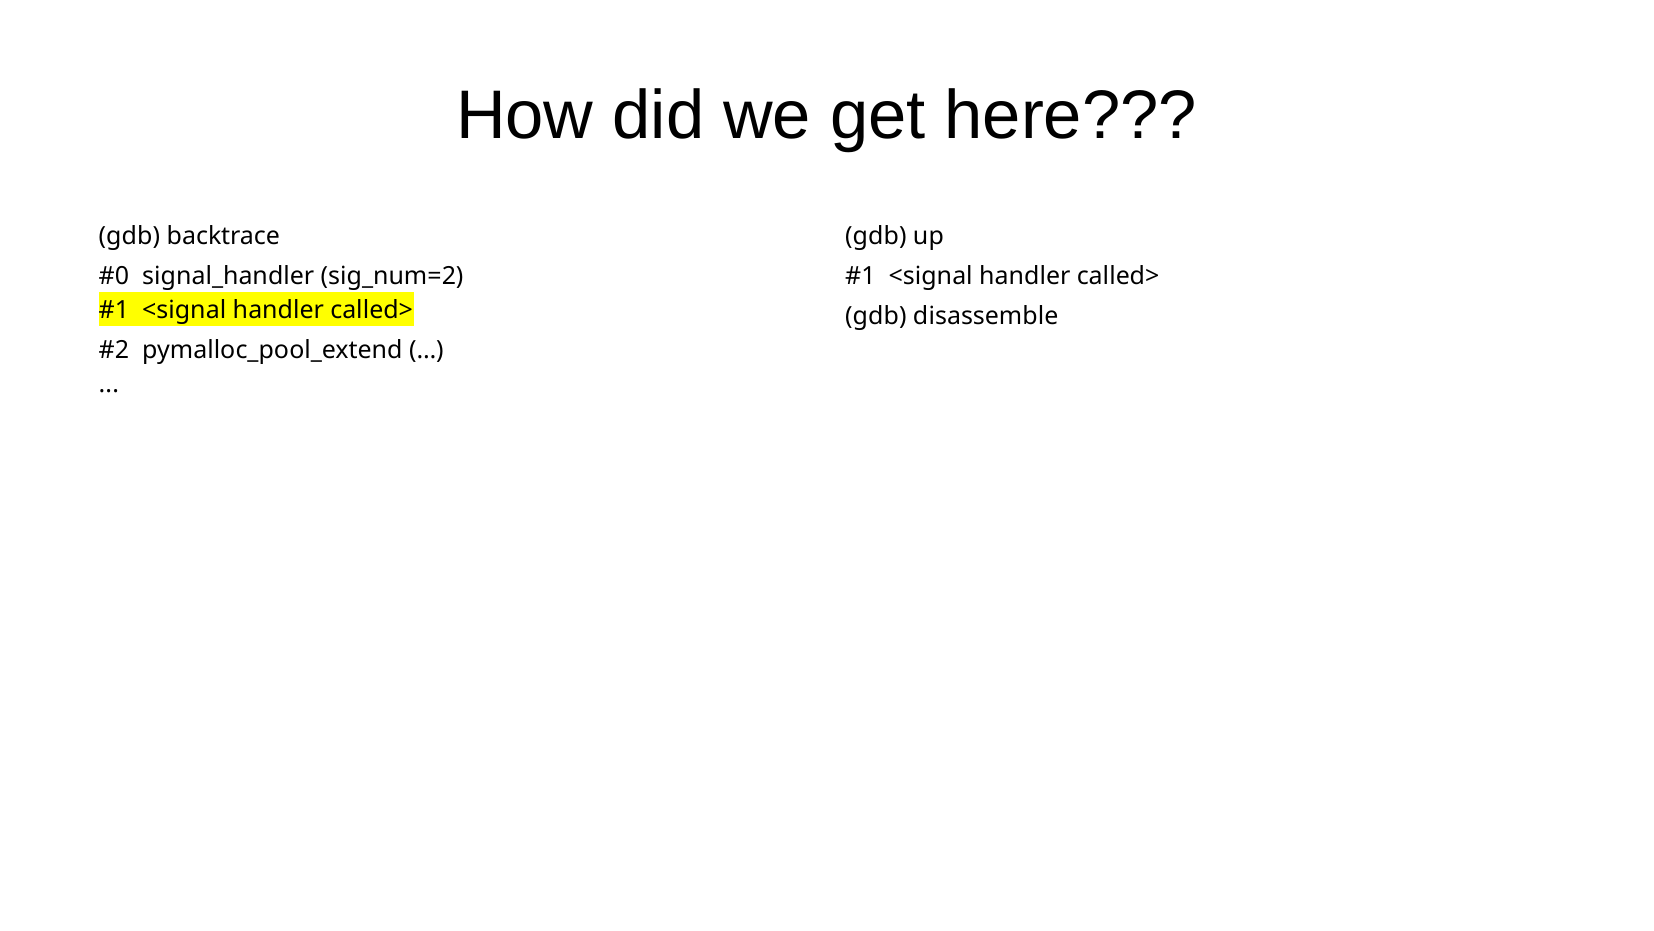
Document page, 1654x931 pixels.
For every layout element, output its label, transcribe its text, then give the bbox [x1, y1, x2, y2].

title How did we get here??? [82, 37, 1571, 193]
list (gdb) backtrace #0 signal_handler (sig_num=2) #1 <signal handler called> #2 pymalloc_pool_extend (…) ... [98, 217, 826, 901]
list (gdb) up #1 <signal handler called> (gdb) disassemble [845, 217, 1572, 900]
